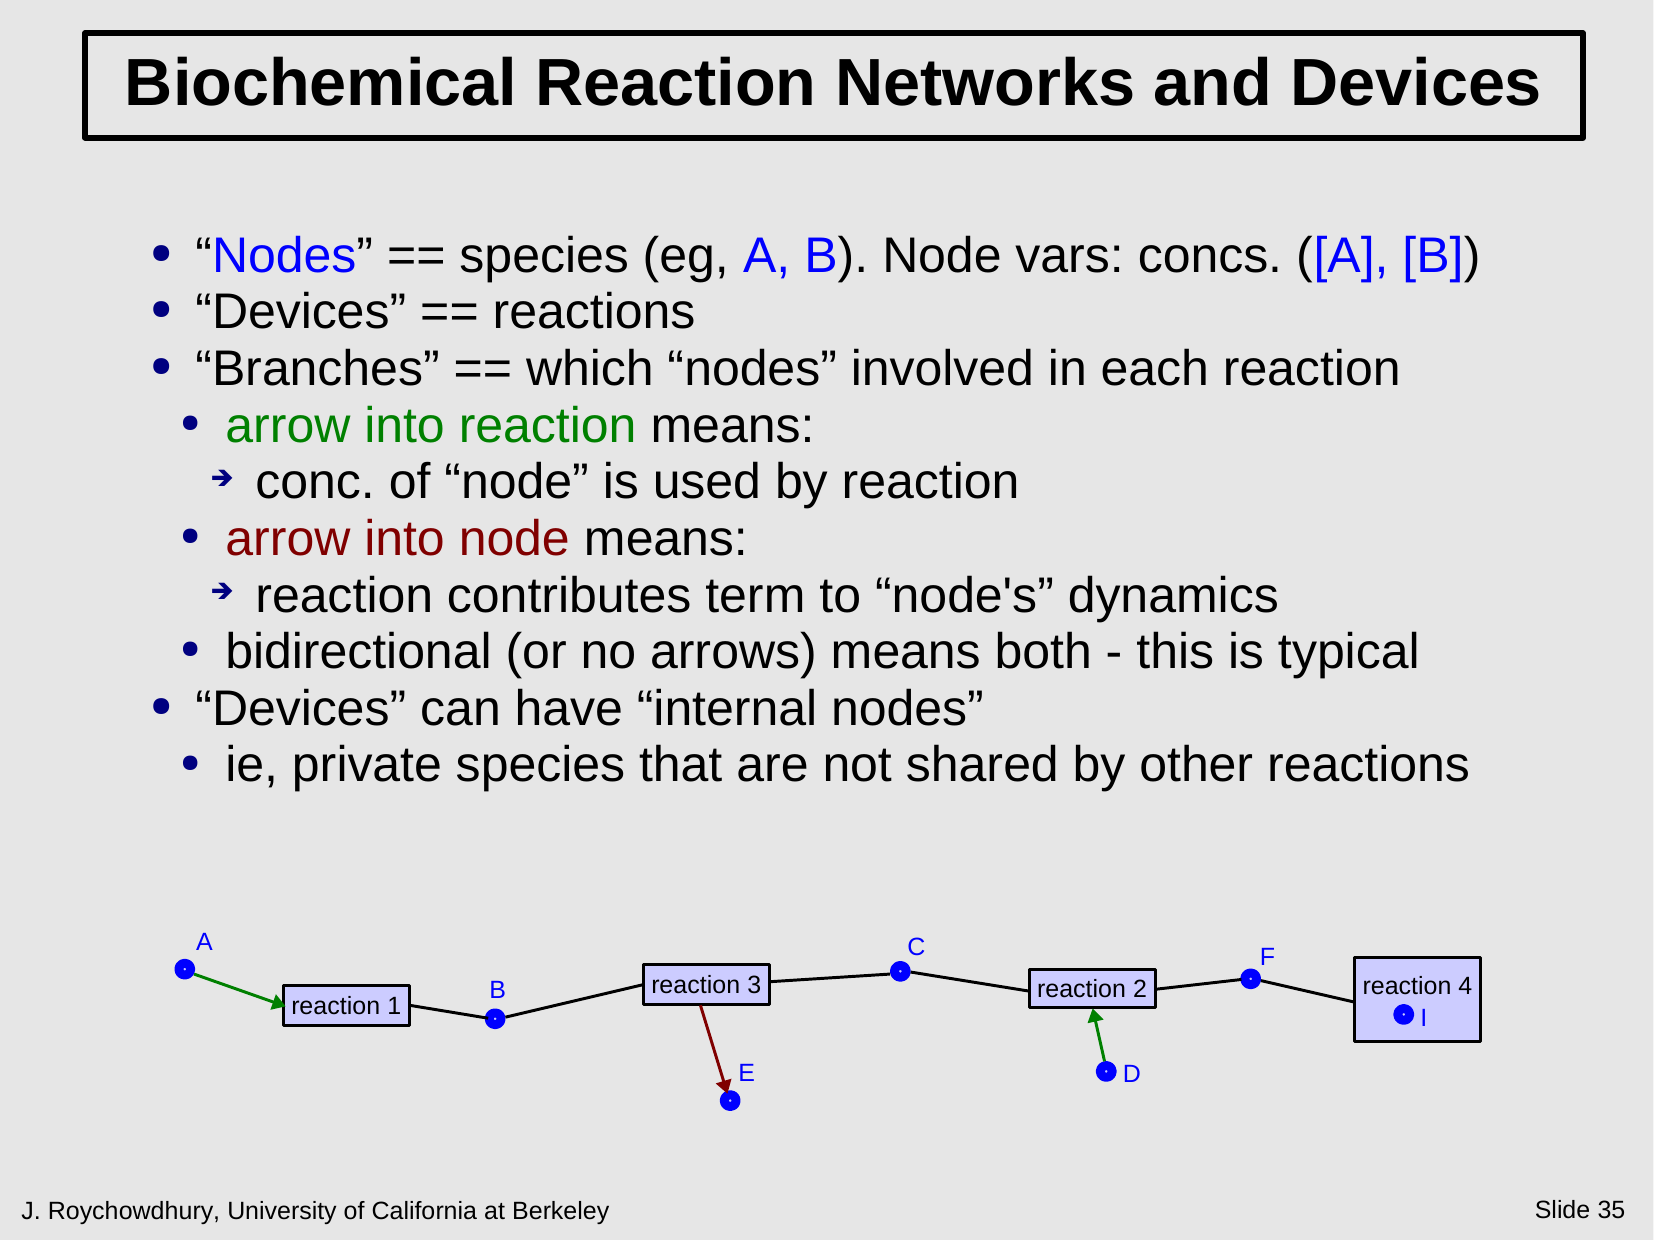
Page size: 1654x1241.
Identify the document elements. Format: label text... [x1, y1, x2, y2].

text_box [1100, 1065, 1113, 1078]
text_box reaction 3 [643, 964, 770, 1005]
text_box C [907, 933, 926, 962]
text_box B [489, 976, 507, 1005]
text_box reaction 2 [1029, 969, 1156, 1008]
text_box E [738, 1058, 756, 1087]
text_box F [1259, 942, 1276, 971]
text_box D [1122, 1060, 1142, 1089]
text_box reaction 4 [1354, 957, 1481, 1042]
text_box reaction 1 [283, 985, 410, 1026]
text_box [724, 1094, 737, 1107]
text_box [1244, 972, 1257, 985]
text_box [178, 963, 191, 976]
text_box [894, 965, 907, 978]
list “Nodes” == species (eg, A, B). Node vars: concs. ([A], [B]) “Devices” == reactions “Branches” == which “nodes” involved in each reaction arrow into reaction means: conc. of “node” is used by reaction arrow into node means: reaction contributes term to “node's” dynamics bidirectional (or no arrows) means both - this is typical “Devices” can have “internal nodes” ie, private species that are not shared by other reactions [120, 231, 1568, 798]
text_box [489, 1012, 502, 1025]
text_box I [1420, 1003, 1428, 1032]
title Biochemical Reaction Networks and Devices [85, 33, 1583, 138]
text_box A [196, 927, 214, 956]
text_box [1397, 1008, 1410, 1021]
